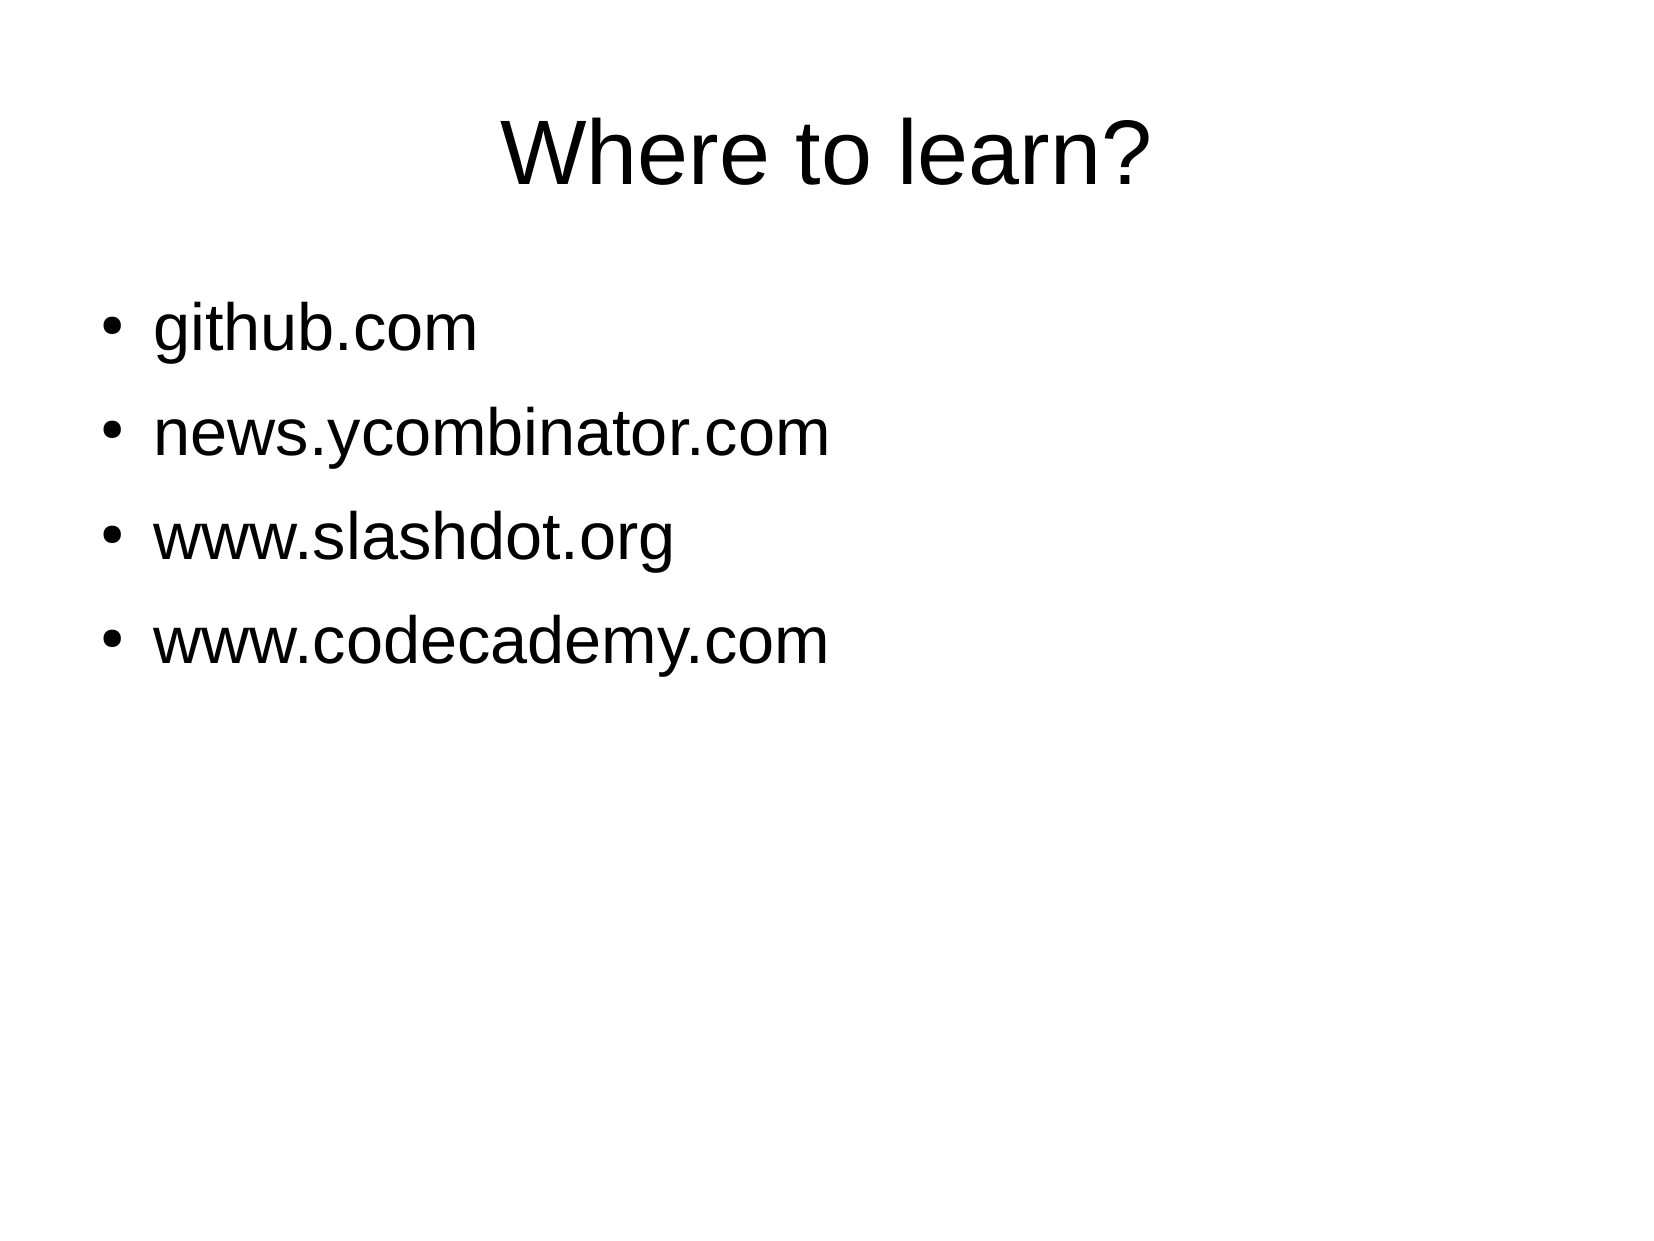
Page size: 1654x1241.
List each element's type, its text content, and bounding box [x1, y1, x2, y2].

list github.com news.ycombinator.com www.slashdot.org www.codecademy.com [82, 290, 1571, 1010]
title Where to learn? [82, 49, 1571, 257]
